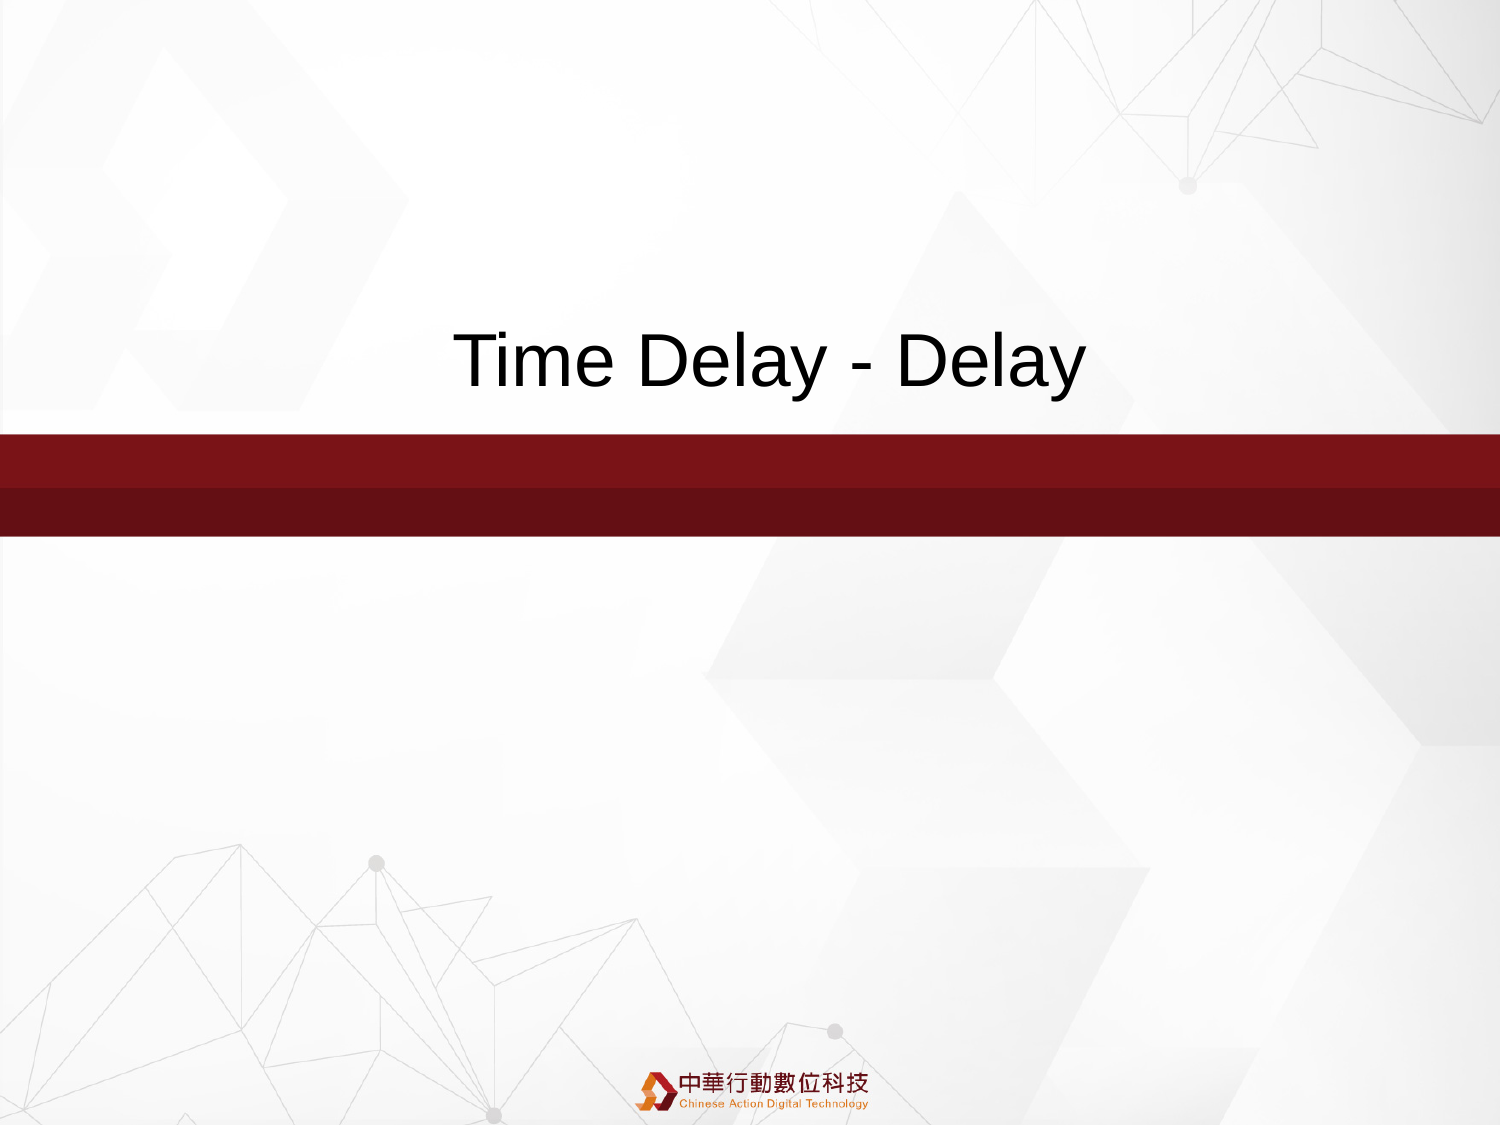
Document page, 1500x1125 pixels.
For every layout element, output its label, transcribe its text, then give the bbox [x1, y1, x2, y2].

picture [0, 0, 1500, 1125]
title Time Delay - Delay [144, 312, 1396, 433]
